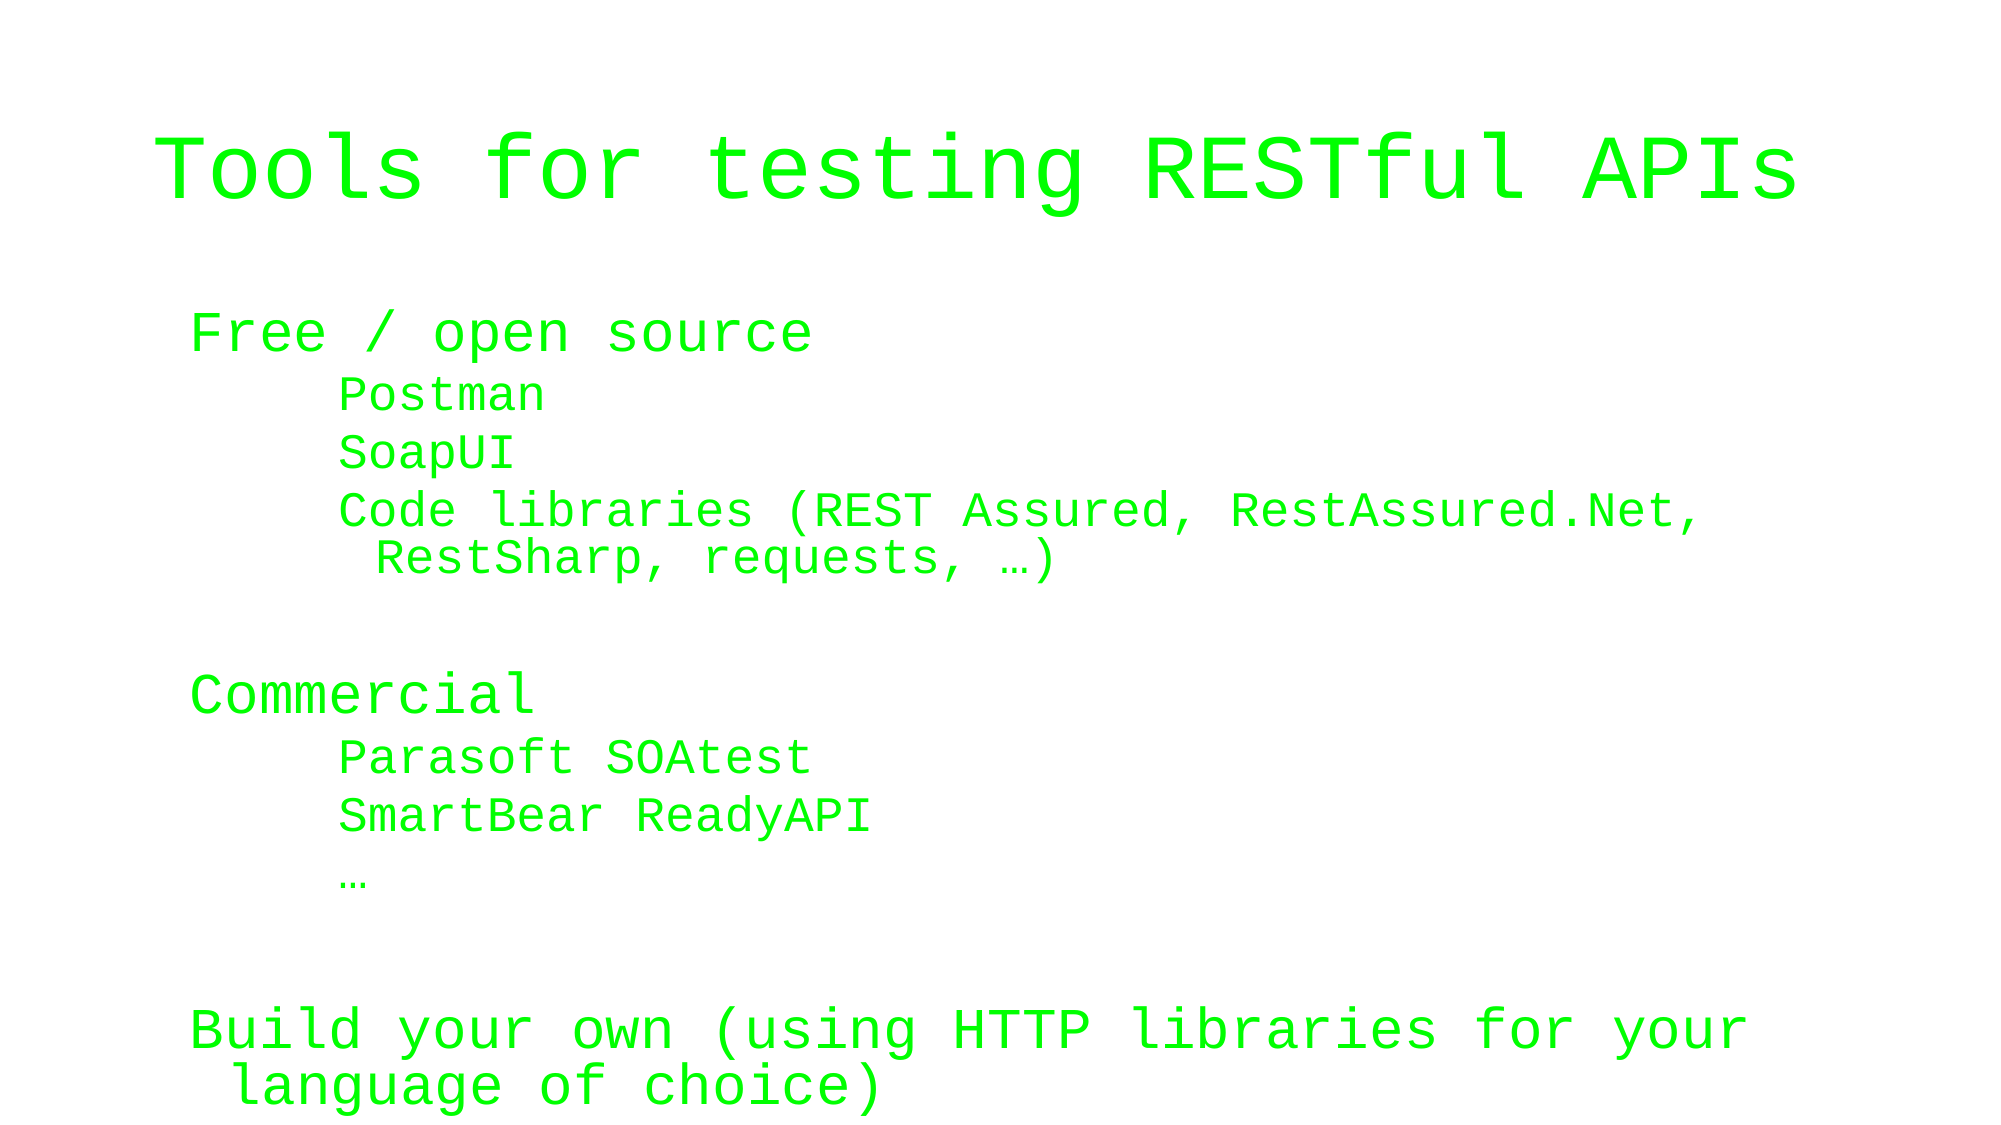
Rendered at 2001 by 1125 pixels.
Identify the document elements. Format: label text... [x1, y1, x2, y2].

list Free / open source Postman SoapUI Code libraries (REST Assured, RestAssured.Net, RestSharp, requests, …) Commercial Parasoft SOAtest SmartBear ReadyAPI … Build your own (using HTTP libraries for your language of choice) [137, 299, 1952, 1125]
title Tools for testing RESTful APIs [137, 59, 1863, 278]
